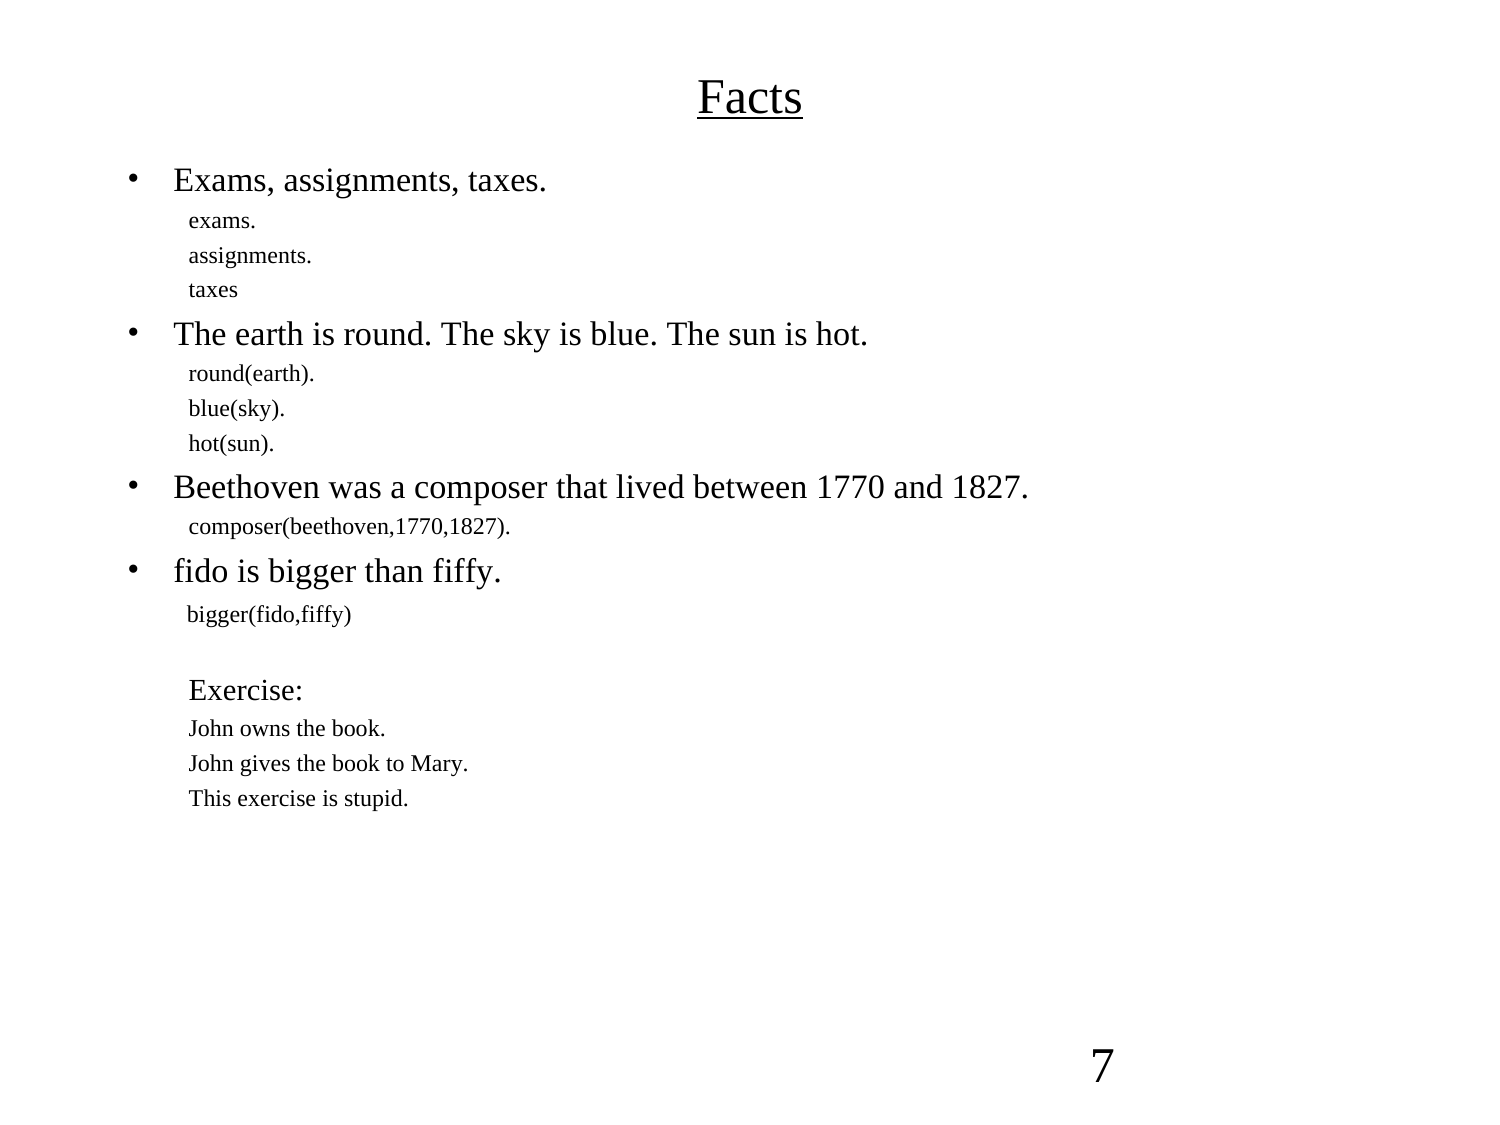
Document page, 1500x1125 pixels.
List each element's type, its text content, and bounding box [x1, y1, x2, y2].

title Facts [112, 0, 1388, 149]
list Exams, assignments, taxes. exams. assignments. taxes The earth is round. The sky is blue. The sun is hot. round(earth). blue(sky). hot(sun). Beethoven was a composer that lived between 1770 and 1827. composer(beethoven,1770,1827). fido is bigger than fiffy. bigger(fido,fiffy) Exercise: John owns the book. John gives the book to Mary. This exercise is stupid. [112, 149, 1388, 826]
